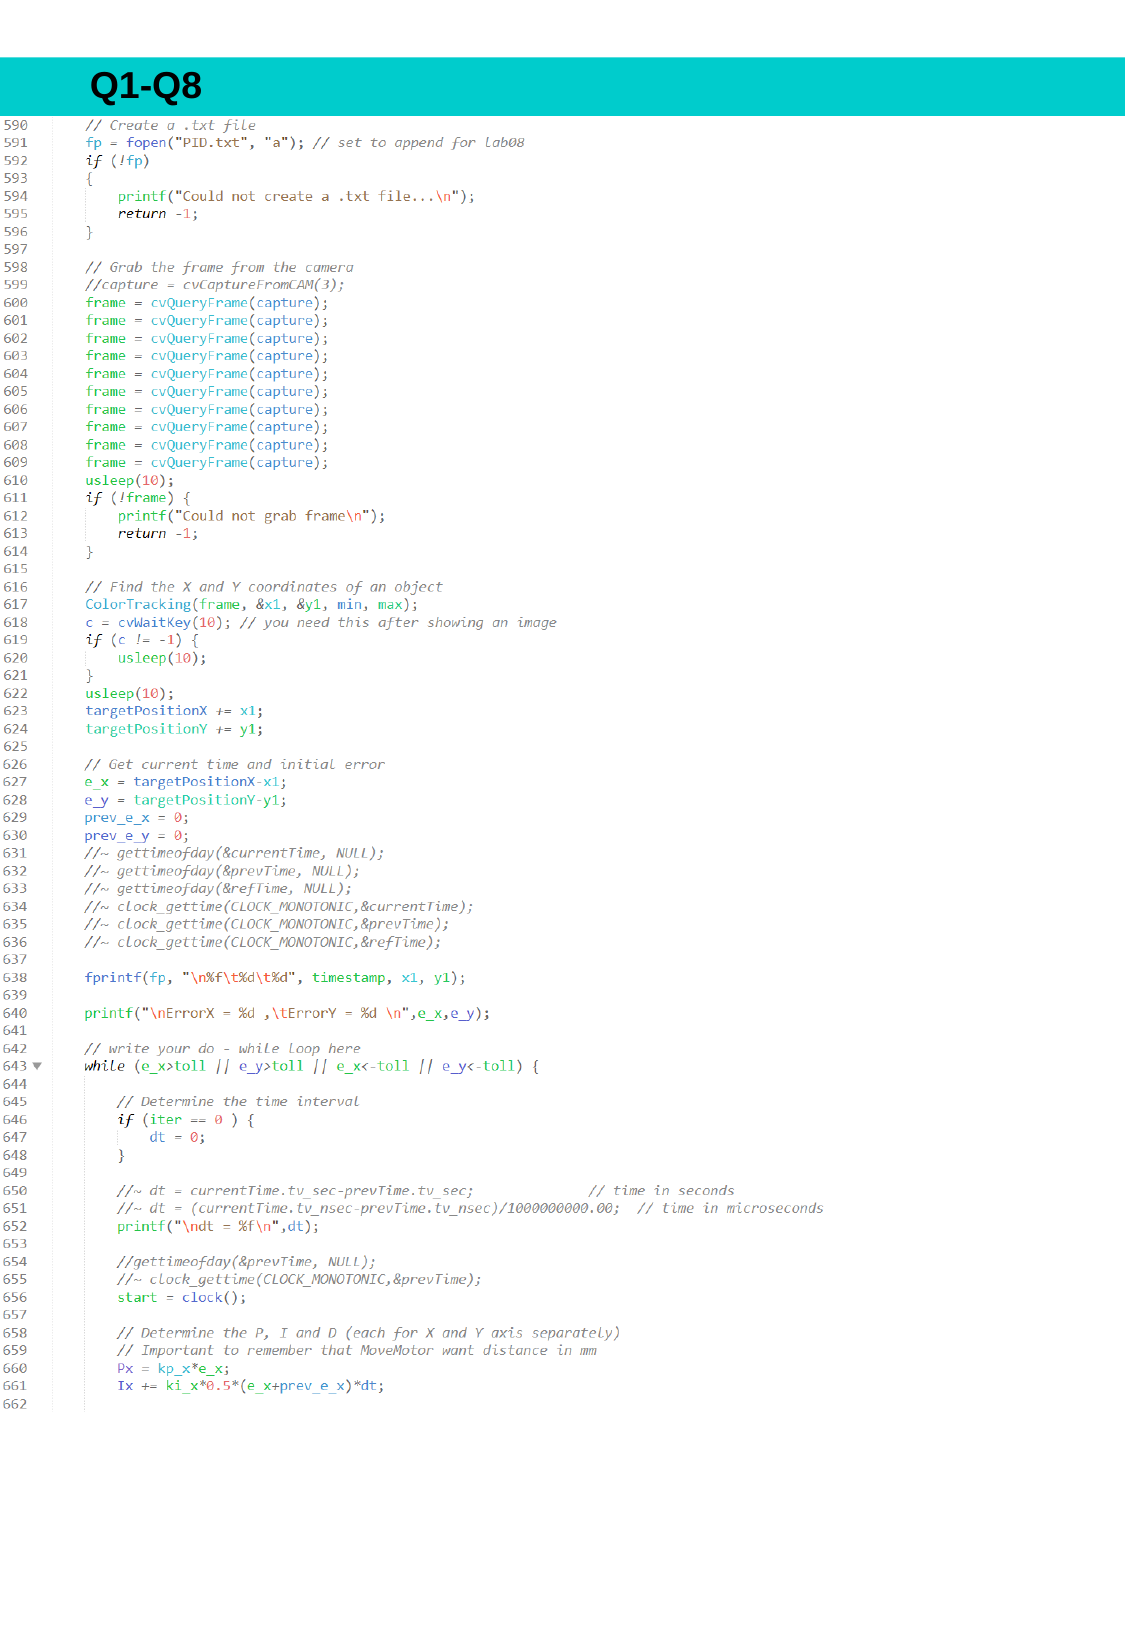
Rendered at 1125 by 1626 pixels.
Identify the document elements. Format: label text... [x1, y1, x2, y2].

picture [0, 116, 1125, 1412]
text_box Q1-Q8 [0, 57, 1125, 116]
